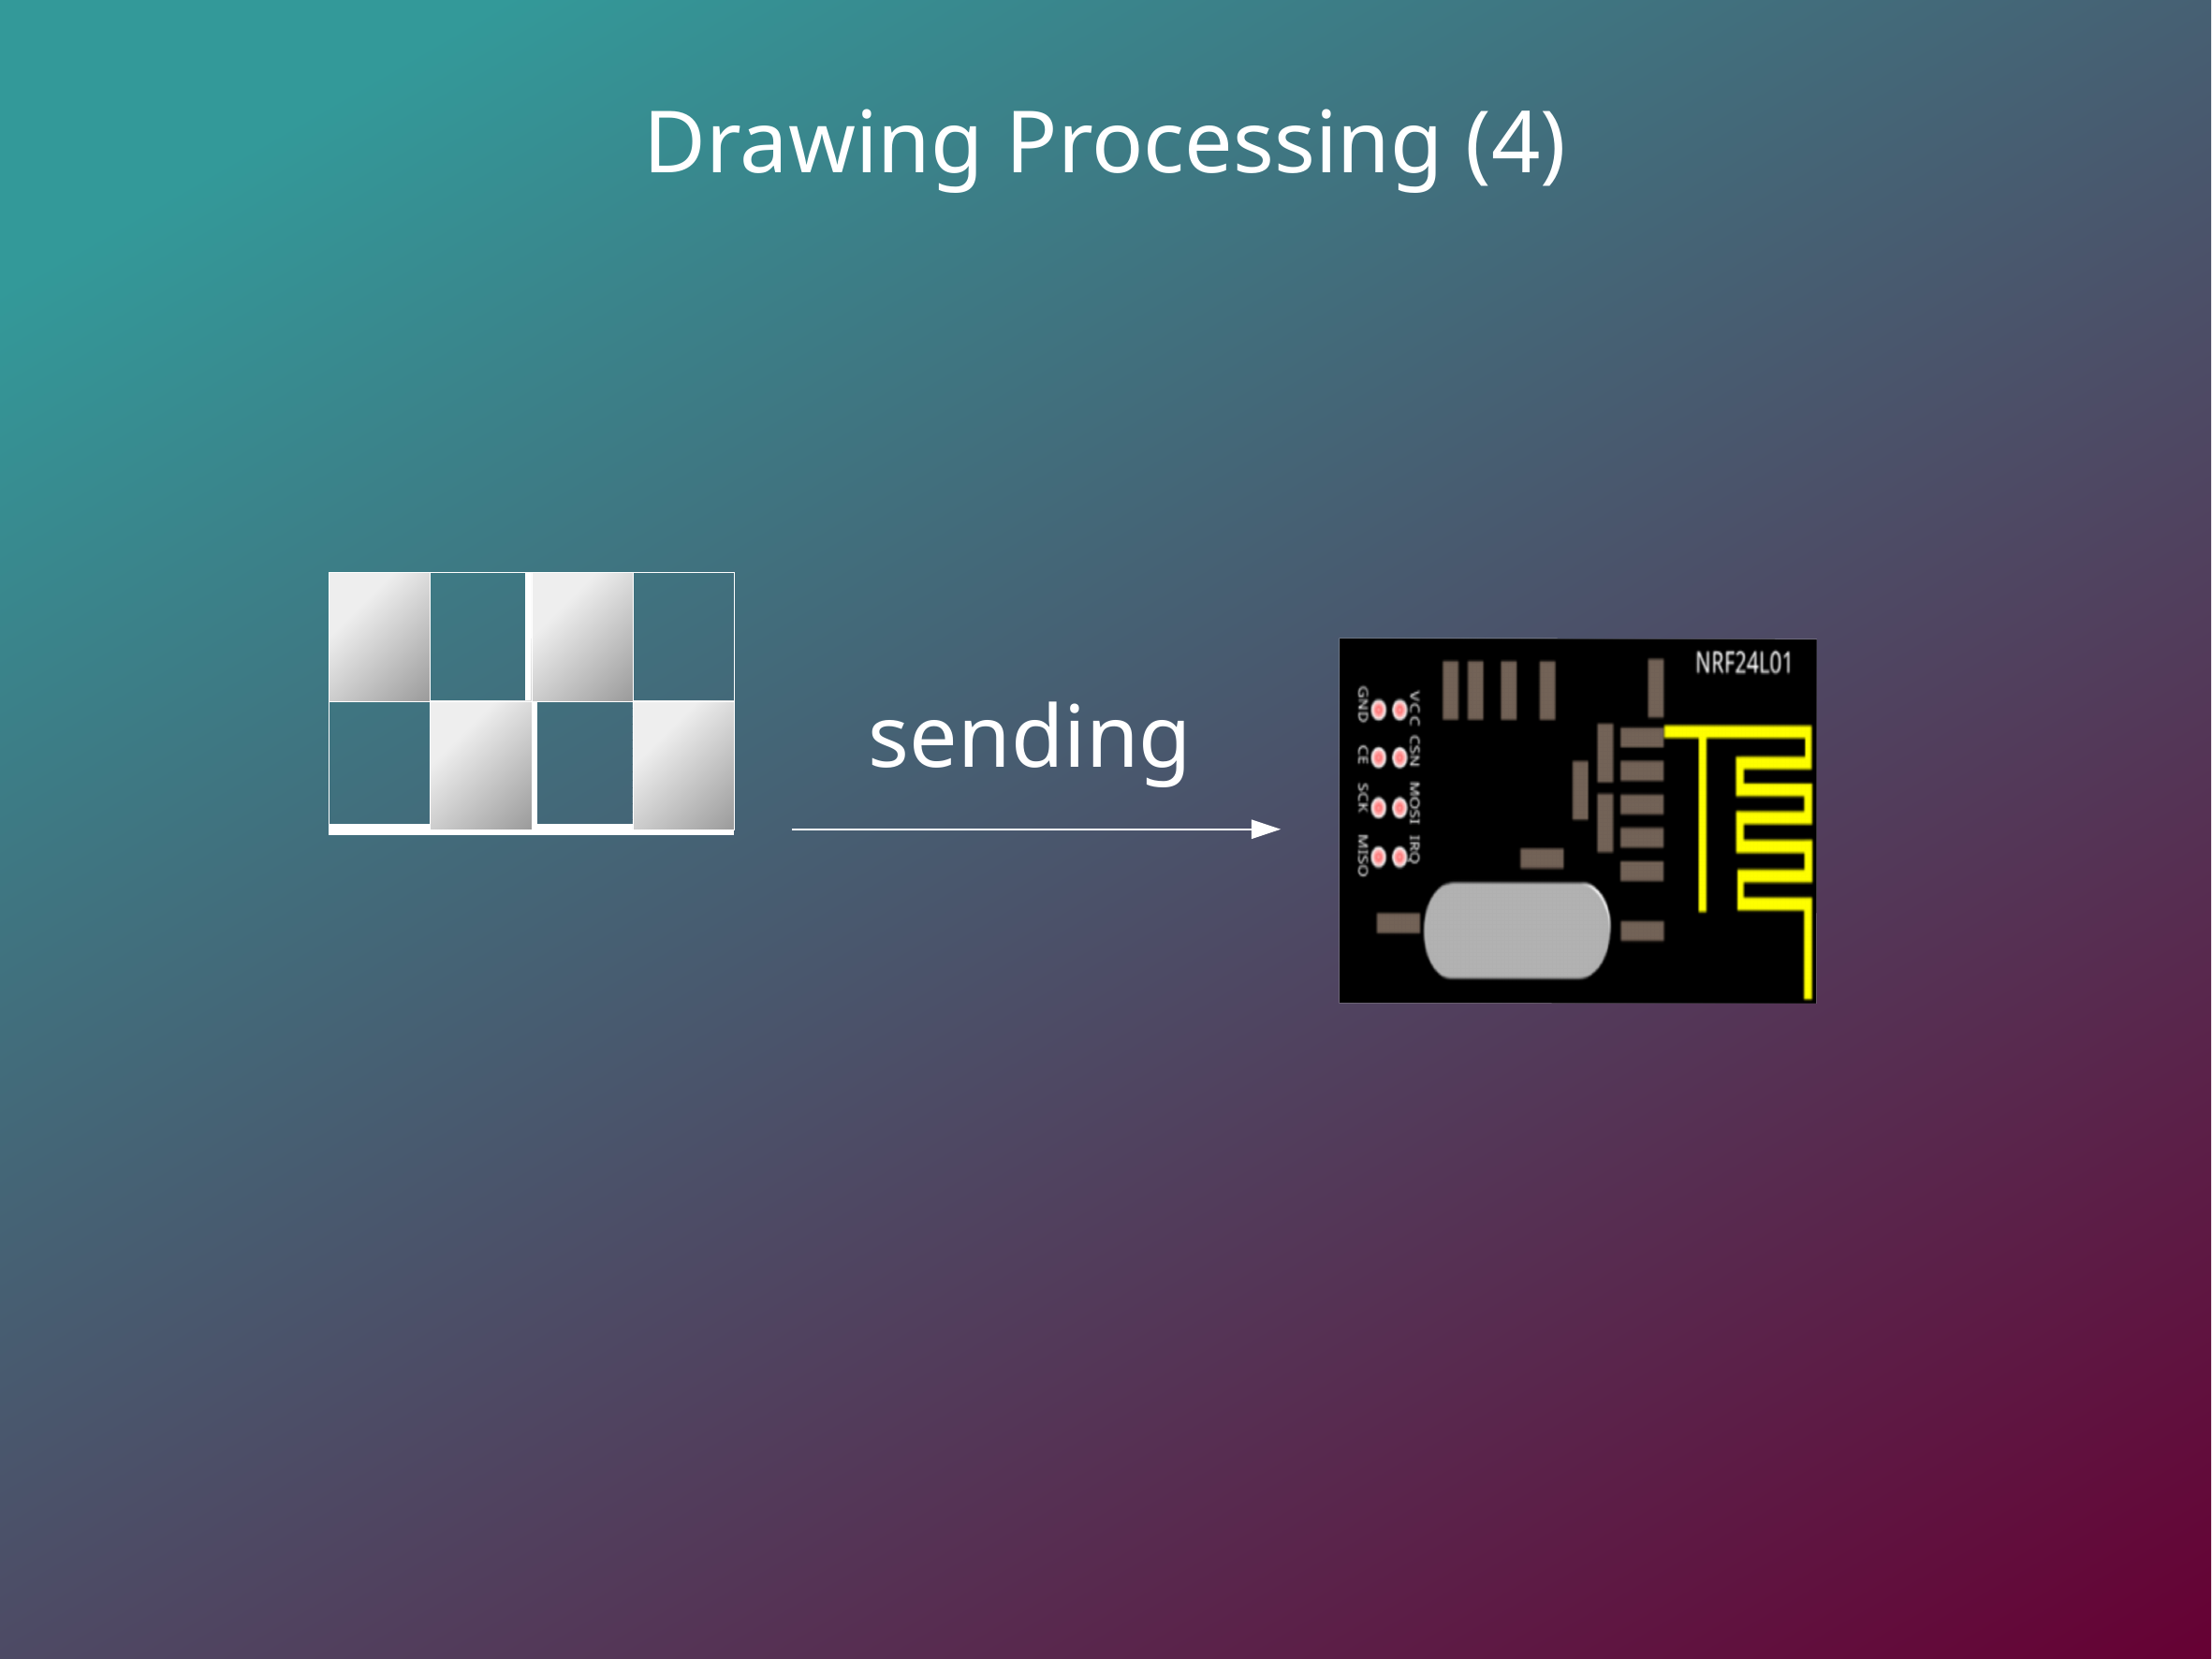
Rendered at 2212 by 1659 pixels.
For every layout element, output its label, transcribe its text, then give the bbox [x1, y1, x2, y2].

table_cell [431, 702, 532, 830]
table_header [330, 573, 430, 701]
text_box sending [803, 660, 1258, 809]
table_cell [533, 702, 633, 830]
text_box Drawing Processing (4) [630, 66, 1581, 213]
table_cell [634, 702, 734, 830]
table_cell [330, 702, 430, 830]
picture [1339, 638, 1817, 1004]
table_header [533, 573, 633, 701]
table_header [431, 573, 532, 701]
table_header [634, 573, 734, 701]
